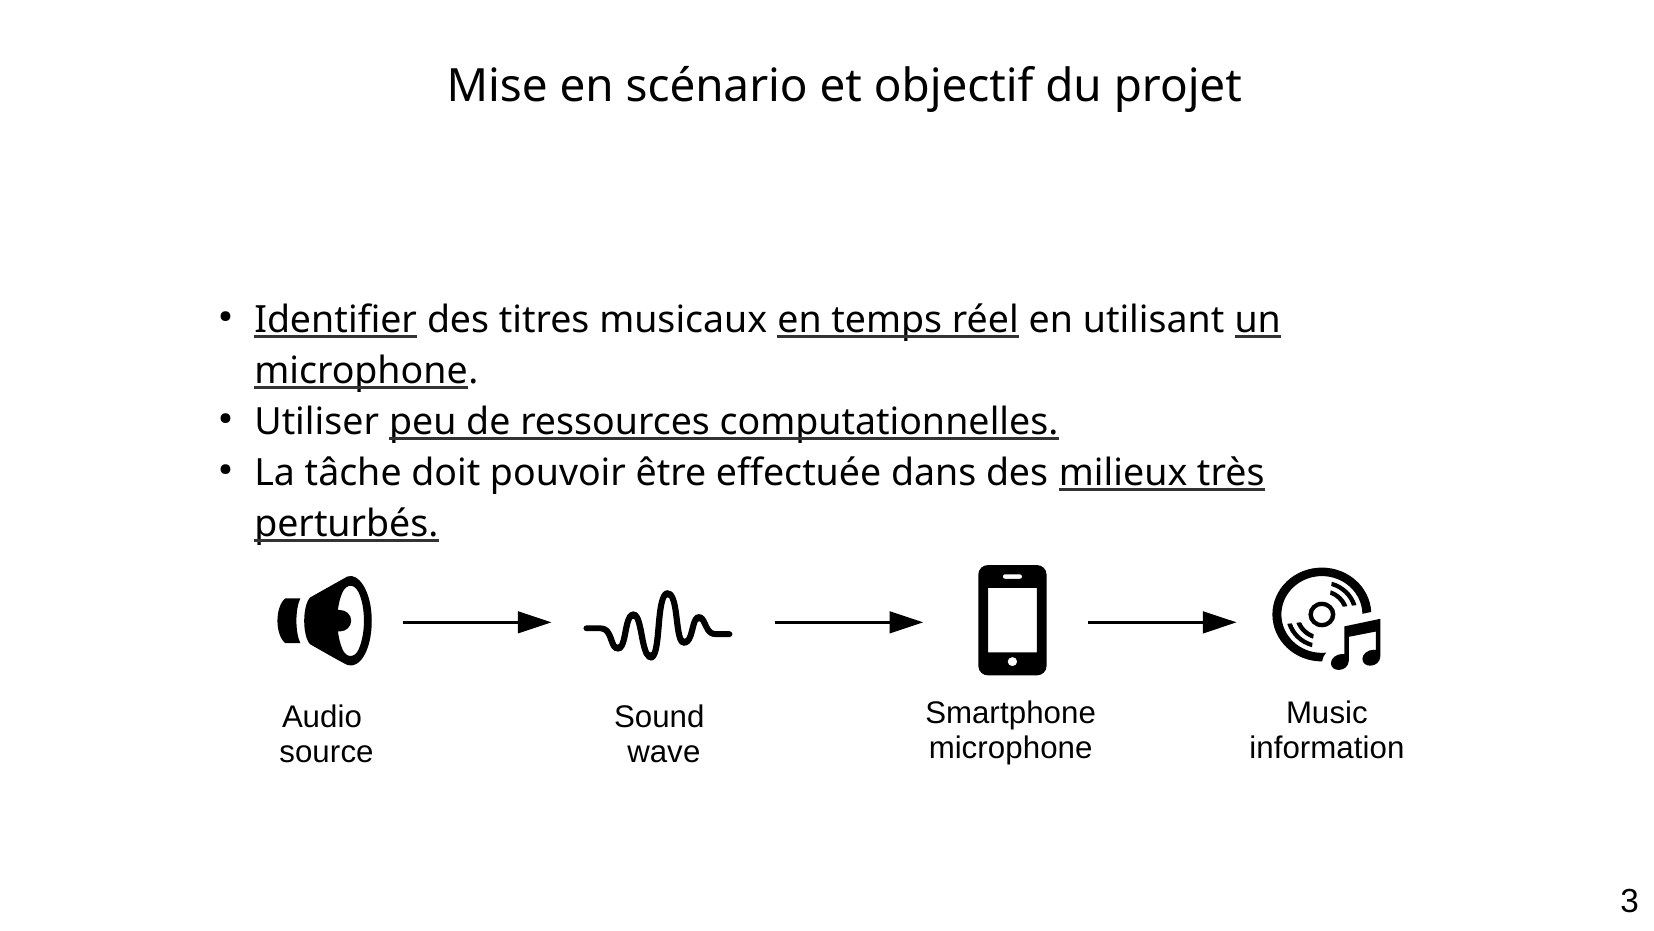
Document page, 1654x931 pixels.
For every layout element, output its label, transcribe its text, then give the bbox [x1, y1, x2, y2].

picture [951, 562, 1074, 678]
text_box Audio source [218, 691, 435, 776]
text_box Identifier des titres musicaux en temps réel en utilisant un microphone. Utiliser peu de ressources computationnelles. La tâche doit pouvoir être effectuée dans des milieux très perturbés. [204, 285, 1450, 466]
text_box Music information [1219, 687, 1436, 773]
picture [583, 555, 733, 691]
text_box <number> [1024, 874, 1654, 931]
picture [277, 575, 372, 666]
picture [1272, 567, 1381, 670]
text_box Mise en scénario et objectif du projet [376, 45, 1277, 123]
text_box Sound wave [555, 691, 773, 776]
text_box Smartphone microphone [902, 687, 1119, 773]
